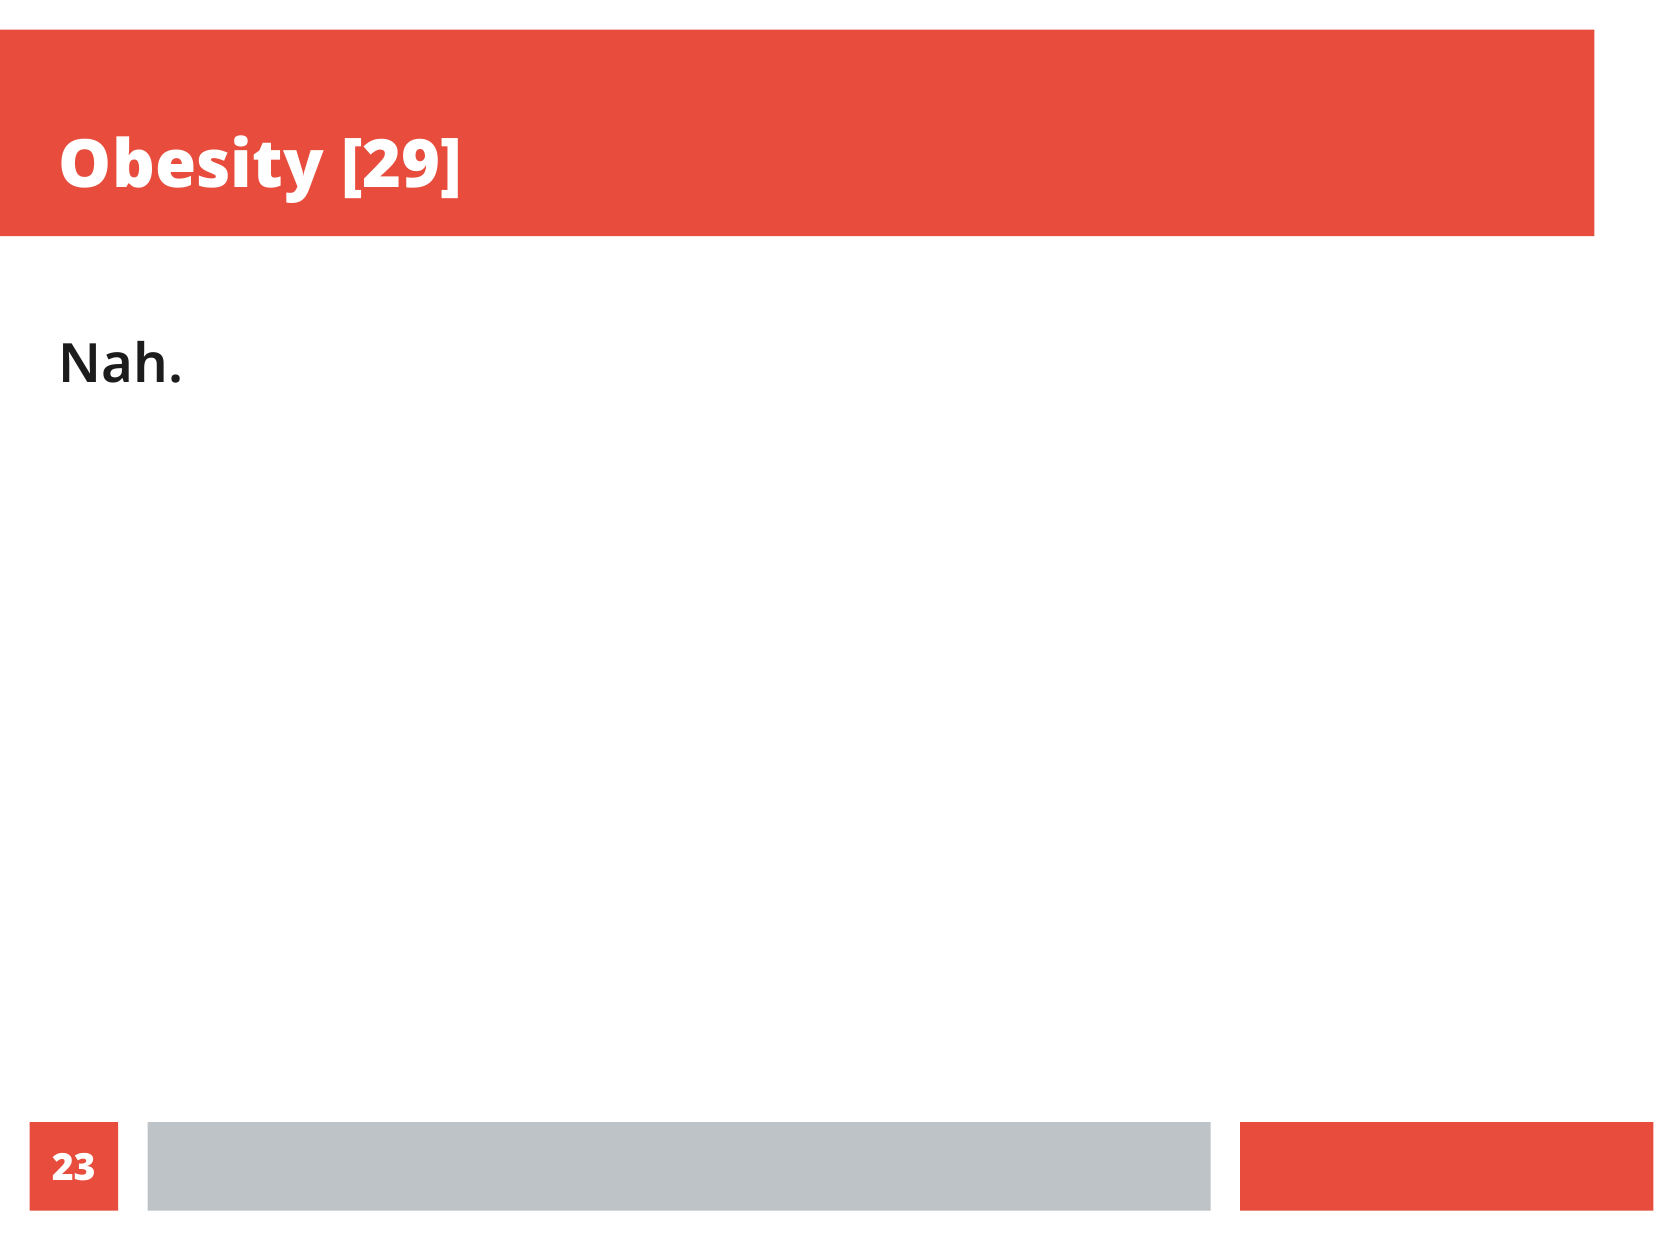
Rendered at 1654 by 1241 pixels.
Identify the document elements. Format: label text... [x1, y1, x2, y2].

title Obesity [29] [59, 59, 1595, 207]
list Nah. [59, 324, 1565, 1093]
